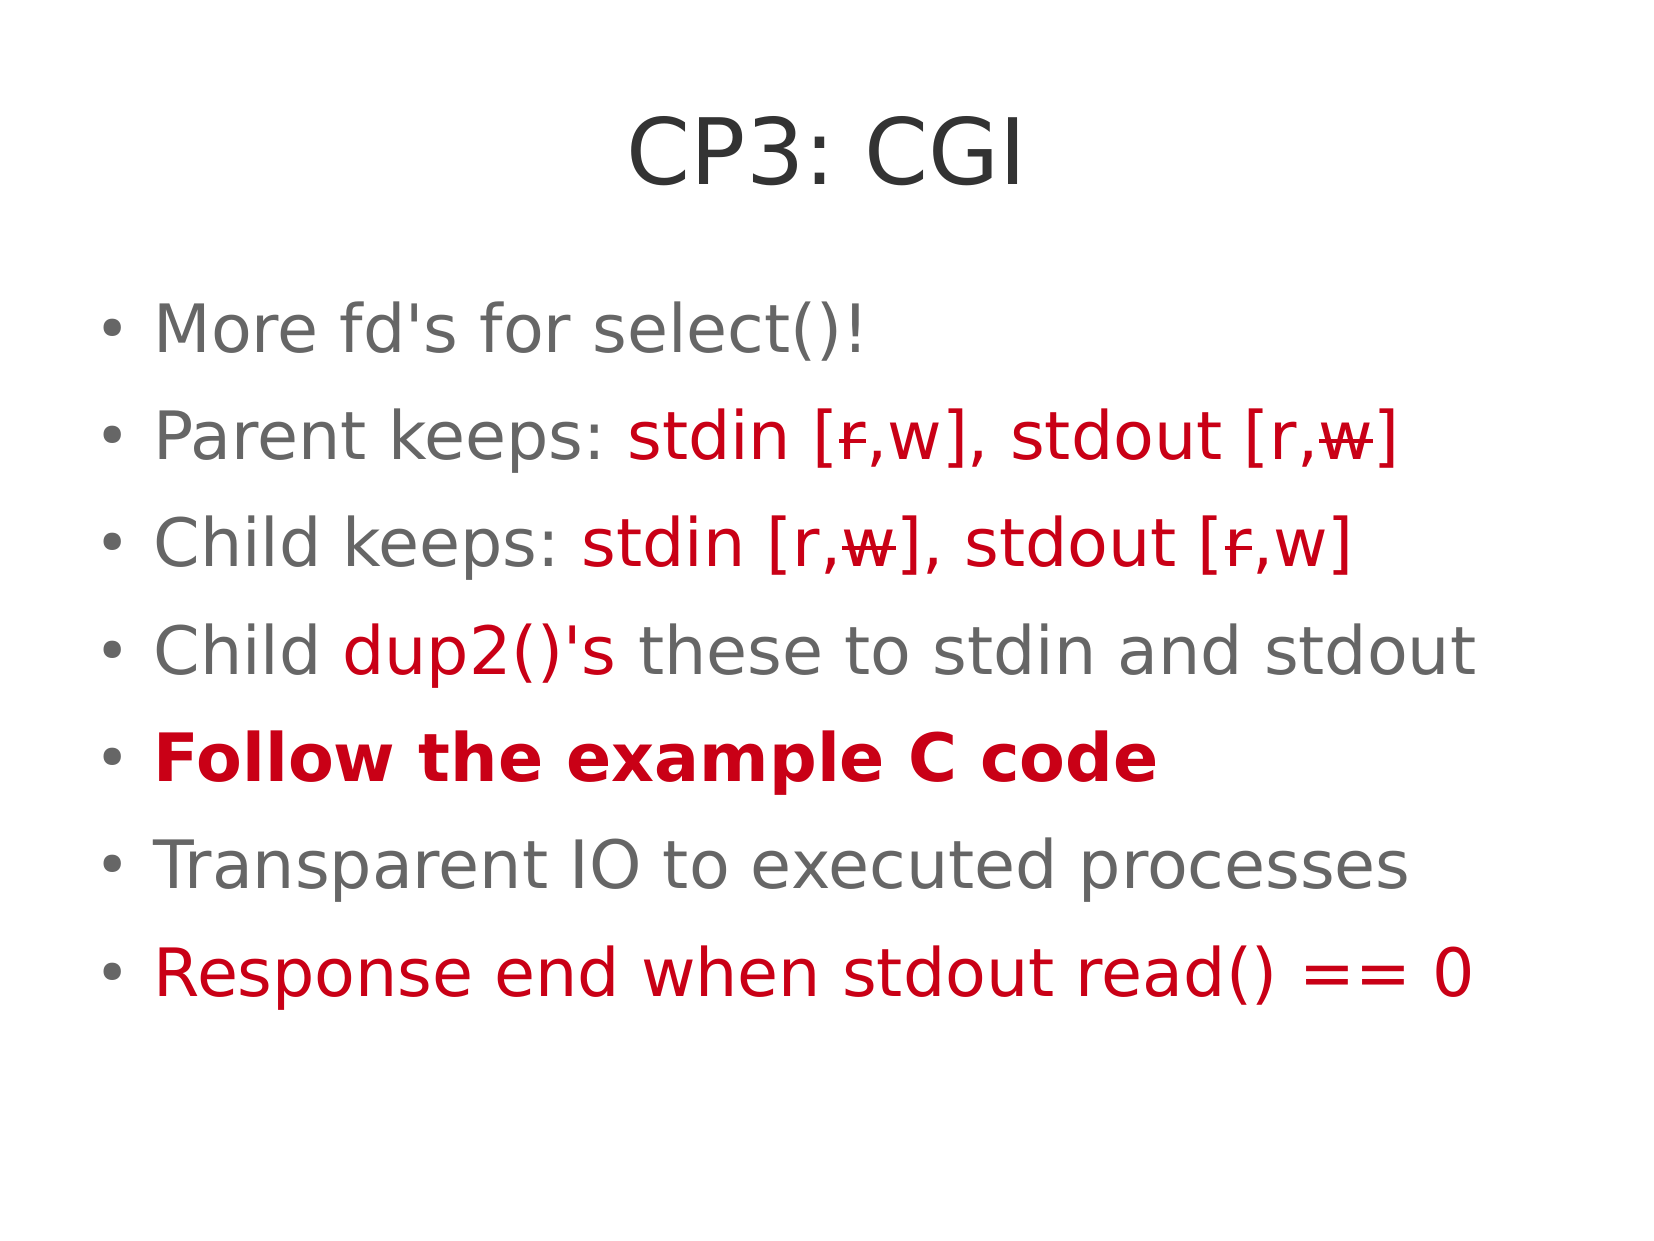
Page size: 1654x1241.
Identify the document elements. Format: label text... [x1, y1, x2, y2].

title CP3: CGI [82, 49, 1571, 257]
list More fd's for select()! Parent keeps: stdin [r,w], stdout [r,w] Child keeps: stdin [r,w], stdout [r,w] Child dup2()'s these to stdin and stdout Follow the example C code Transparent IO to executed processes Response end when stdout read() == 0 [82, 290, 1571, 1109]
